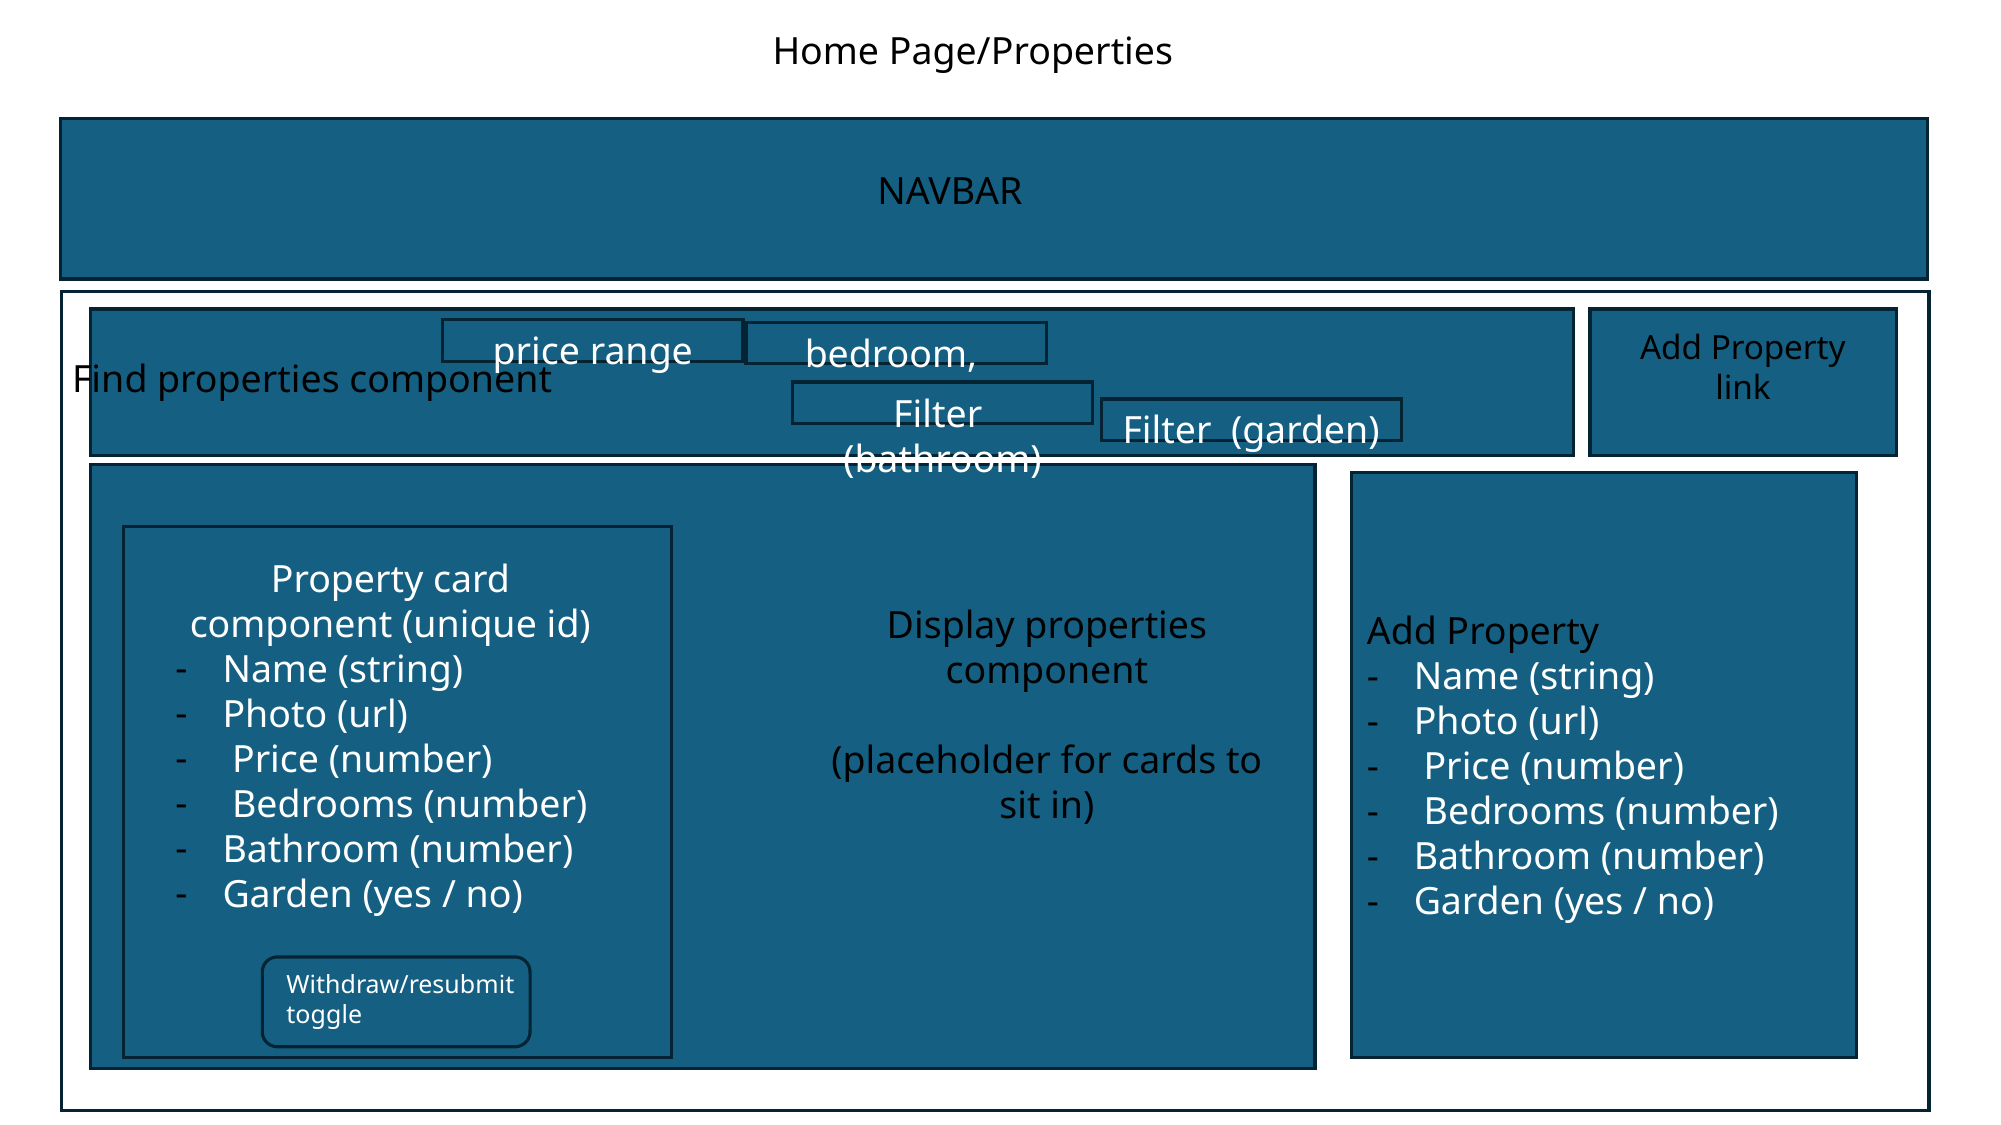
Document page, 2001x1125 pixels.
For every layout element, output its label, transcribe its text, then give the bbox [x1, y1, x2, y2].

text_box Home Page/Properties [746, 19, 1201, 81]
text_box bedroom, [853, 349, 865, 364]
text_box bedroom, [746, 322, 1046, 364]
text_box Add Property Name (string) Photo (url) Price (number) Bedrooms (number) Bathroom (number) Garden (yes / no) [1352, 472, 1857, 1057]
text_box Find properties component [0, 347, 766, 409]
text_box Filter (garden) [1101, 399, 1401, 441]
text_box [955, 465, 966, 470]
text_box [91, 309, 1573, 455]
text_box Display properties component (placeholder for cards to sit in) [815, 593, 1279, 836]
text_box price range [443, 320, 743, 361]
text_box [61, 118, 1928, 279]
text_box [978, 465, 989, 470]
text_box [91, 465, 1315, 1069]
text_box bedroom, [891, 349, 903, 364]
text_box Property card component (unique id) Name (string) Photo (url) Price (number) Bedrooms (number) Bathroom (number) Garden (yes / no) [160, 547, 621, 972]
text_box bedroom, [810, 349, 822, 364]
text_box [1590, 309, 1896, 455]
text_box [861, 465, 871, 470]
text_box NAVBAR [360, 159, 1540, 221]
text_box [882, 465, 892, 470]
text_box Filter (bathroom) [793, 382, 1093, 424]
text_box Withdraw/resubmit toggle [271, 961, 586, 1037]
text_box bedroom, [914, 349, 926, 364]
text_box Add Property link [1617, 319, 1869, 415]
